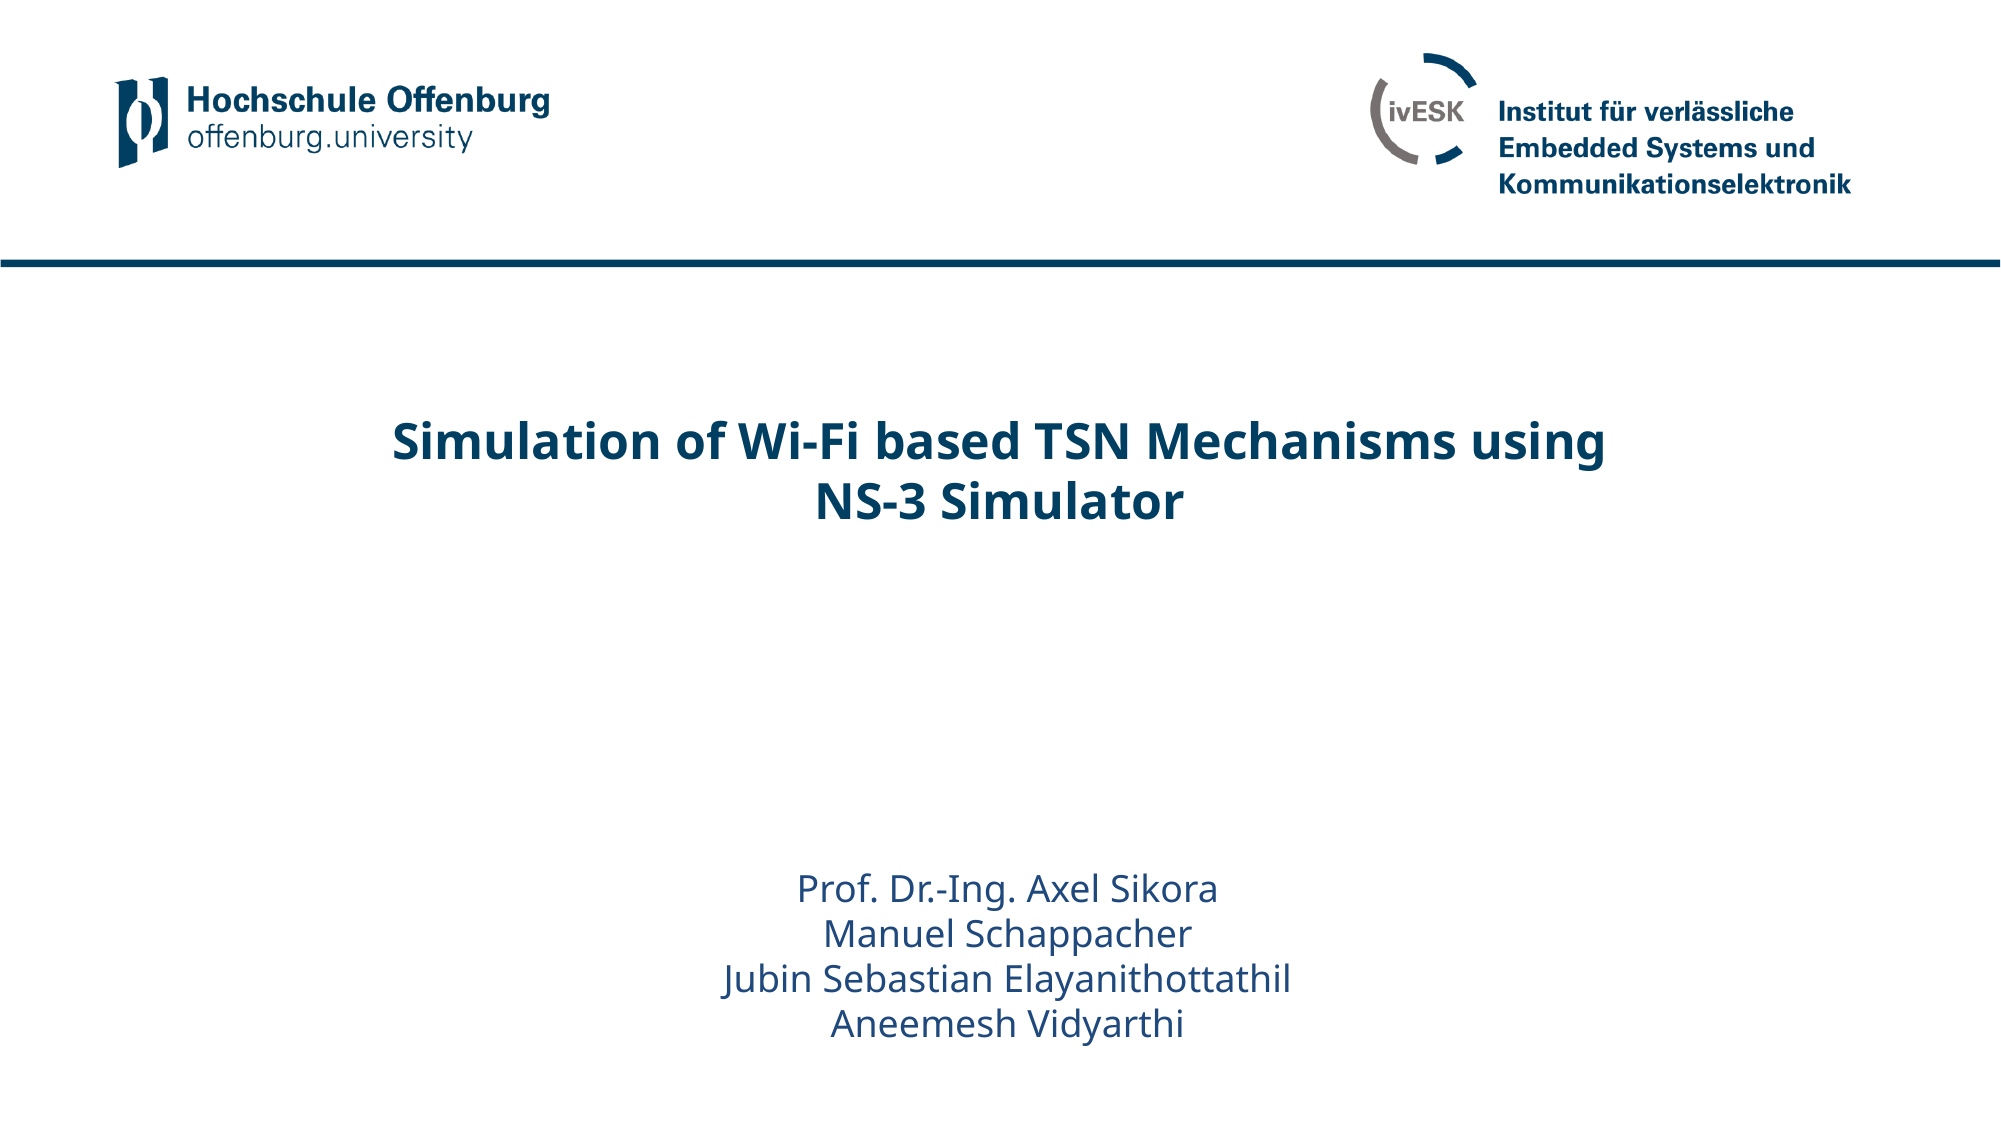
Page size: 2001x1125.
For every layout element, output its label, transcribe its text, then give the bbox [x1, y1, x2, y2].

picture [1342, 4, 1878, 245]
title Simulation of Wi-Fi based TSN Mechanisms using NS-3 Simulator [150, 349, 1850, 591]
list Prof. Dr.-Ing. Axel Sikora Manuel Schappacher Jubin Sebastian Elayanithottathil Aneemesh Vidyarthi [417, 857, 1599, 1094]
picture [114, 74, 549, 168]
